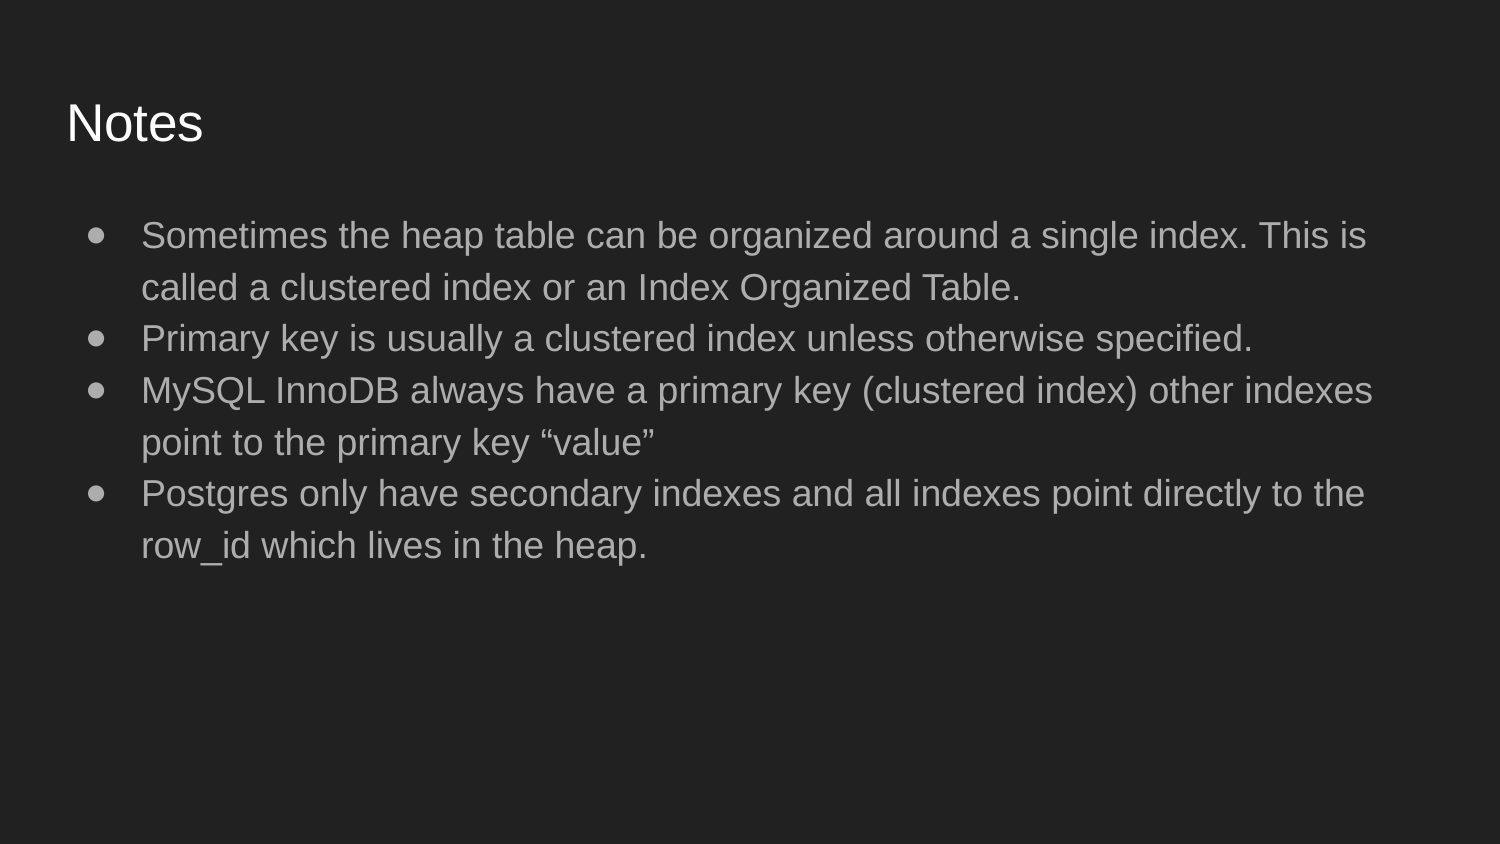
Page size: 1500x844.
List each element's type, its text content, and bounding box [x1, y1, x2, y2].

list Sometimes the heap table can be organized around a single index. This is called a clustered index or an Index Organized Table. Primary key is usually a clustered index unless otherwise specified. MySQL InnoDB always have a primary key (clustered index) other indexes point to the primary key “value” Postgres only have secondary indexes and all indexes point directly to the row_id which lives in the heap. [51, 189, 1449, 750]
title Notes [51, 72, 1449, 167]
